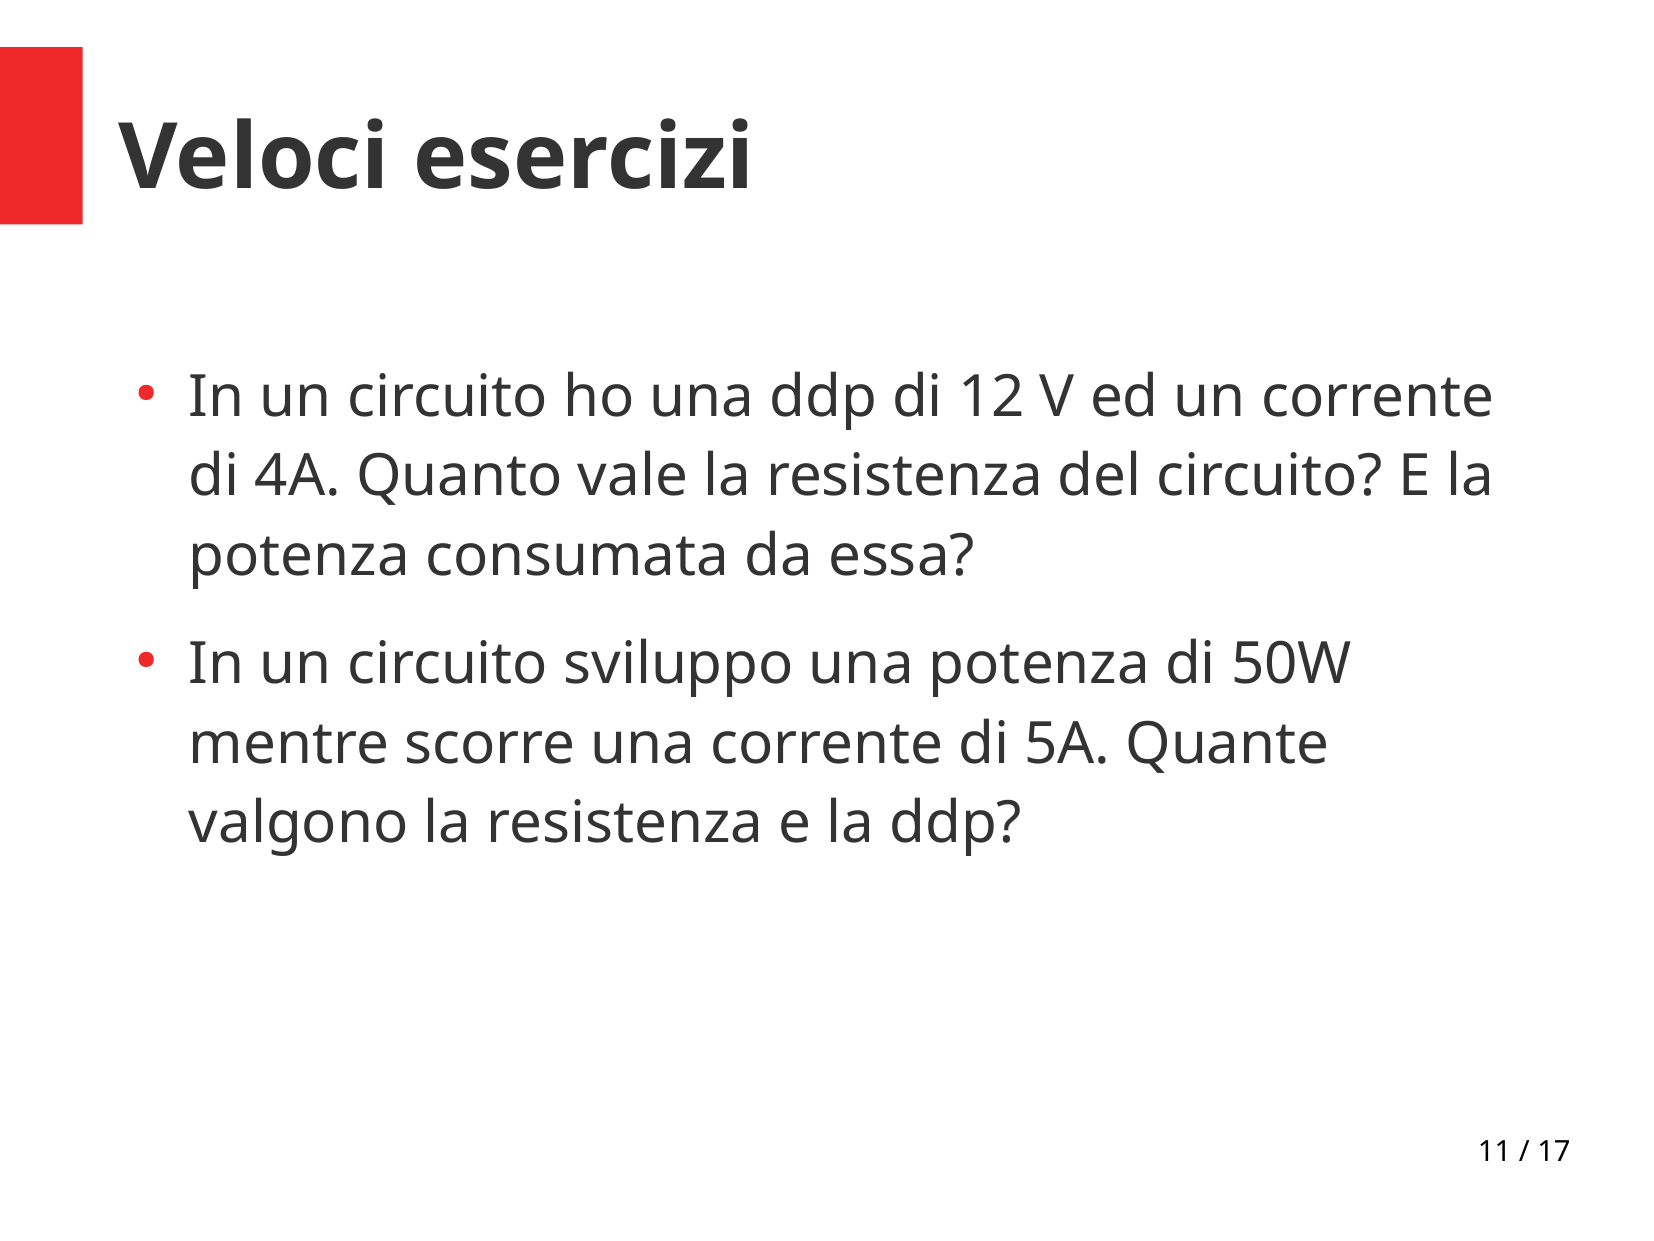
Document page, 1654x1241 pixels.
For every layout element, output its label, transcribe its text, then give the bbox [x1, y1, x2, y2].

list In un circuito ho una ddp di 12 V ed un corrente di 4A. Quanto vale la resistenza del circuito? E la potenza consumata da essa? In un circuito sviluppo una potenza di 50W mentre scorre una corrente di 5A. Quante valgono la resistenza e la ddp? [118, 354, 1536, 1074]
title Veloci esercizi [118, 49, 1571, 257]
